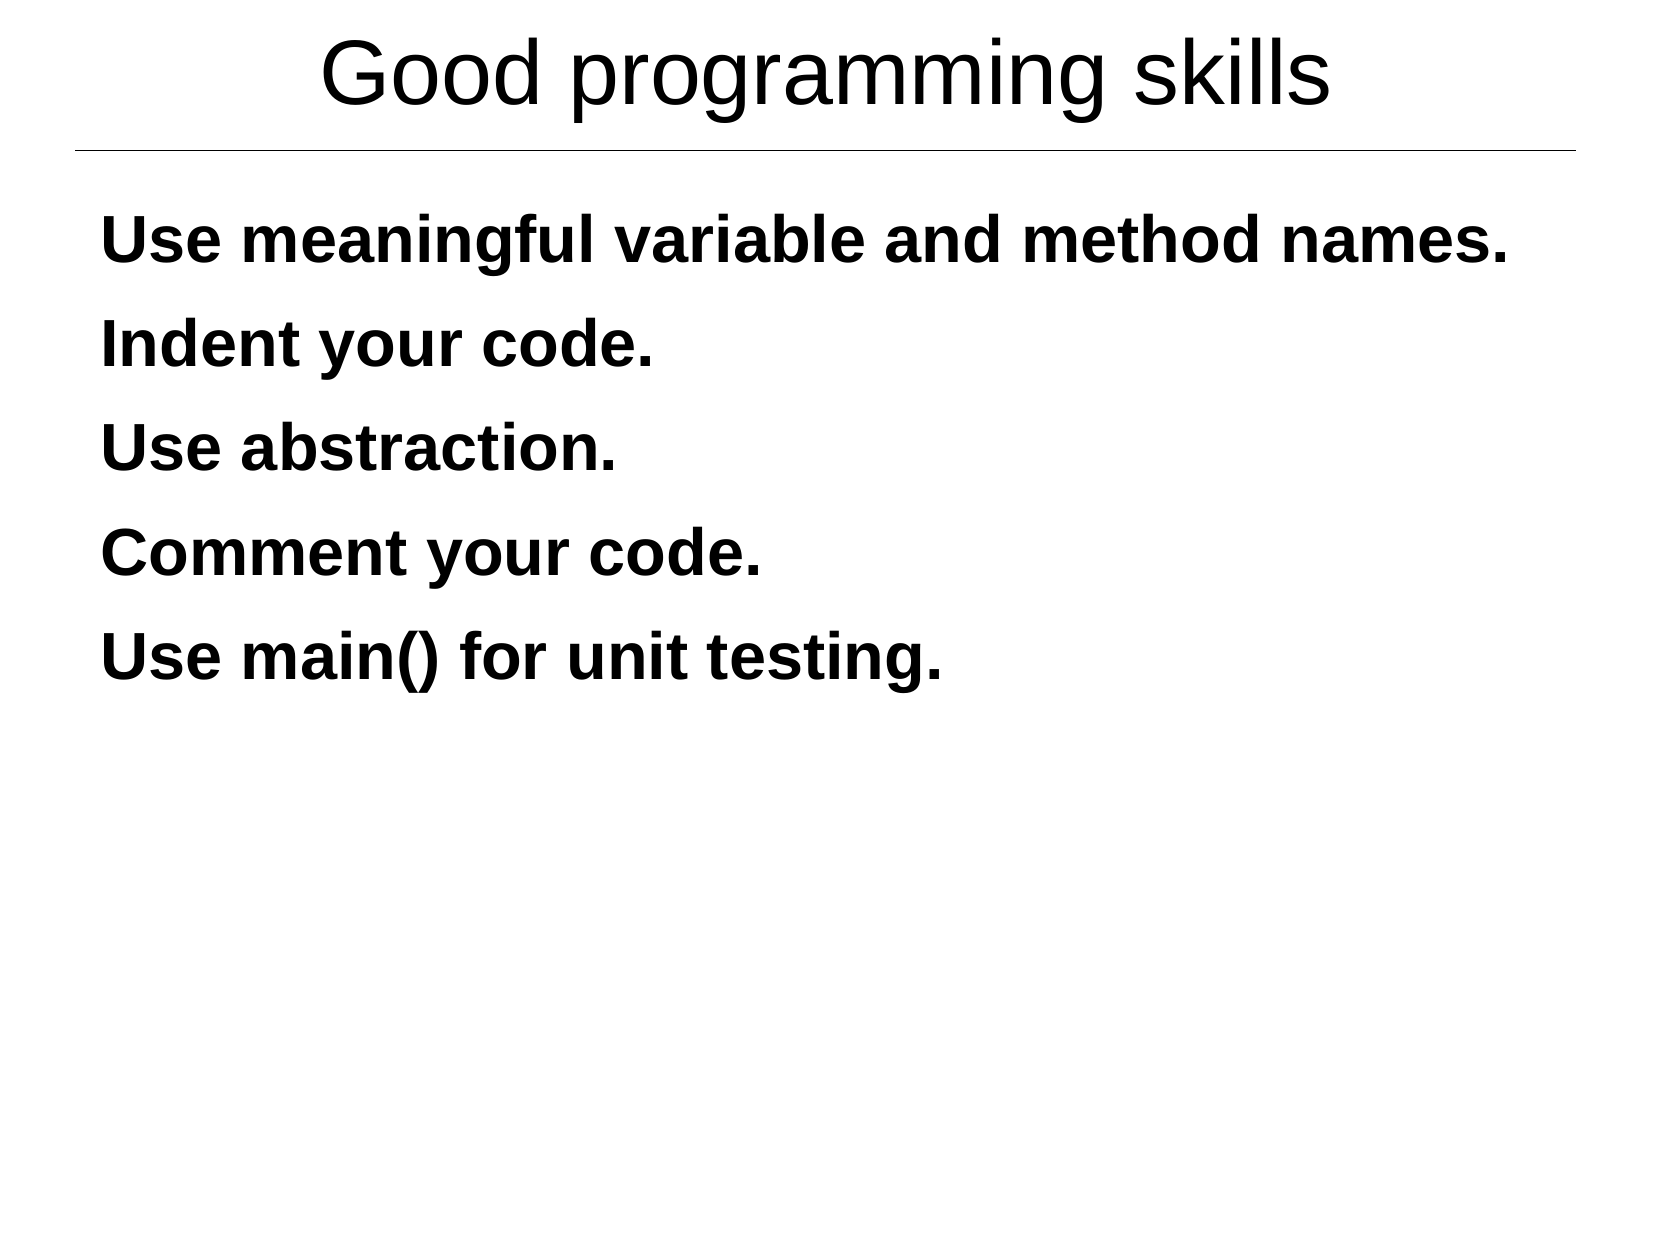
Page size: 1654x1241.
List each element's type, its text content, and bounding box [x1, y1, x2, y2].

list Use meaningful variable and method names. Indent your code. Use abstraction. Comment your code. Use main() for unit testing. [82, 201, 1571, 1006]
title Good programming skills [82, 3, 1571, 143]
